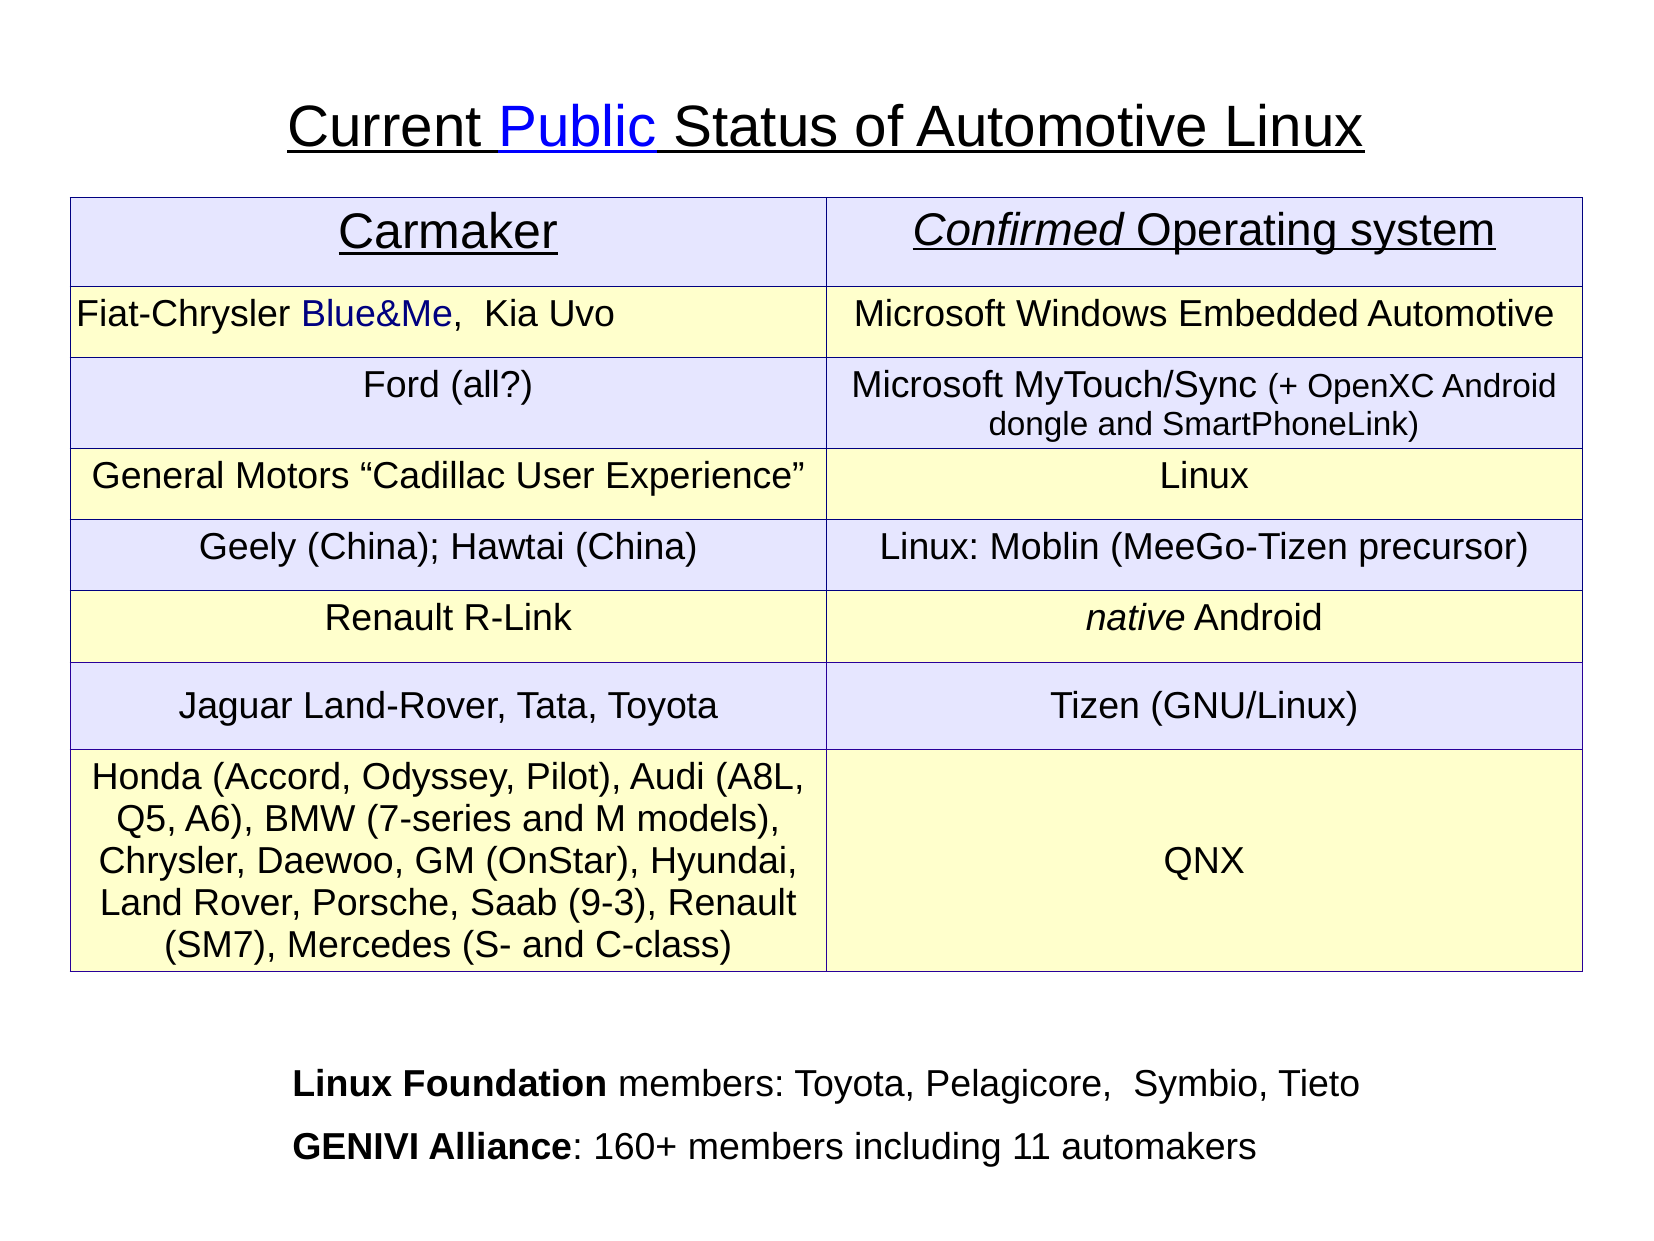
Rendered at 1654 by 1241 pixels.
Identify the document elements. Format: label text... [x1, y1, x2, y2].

table_cell Microsoft Windows Embedded Automotive [827, 287, 1582, 357]
table_cell General Motors “Cadillac User Experience” [71, 449, 826, 519]
table_header Carmaker [71, 198, 826, 286]
table_cell Honda (Accord, Odyssey, Pilot), Audi (A8L, Q5, A6), BMW (7-series and M models), Chrysler, Daewoo, GM (OnStar), Hyundai, Land Rover, Porsche, Saab (9-3), Renault (SM7), Mercedes (S- and C-class) [71, 750, 826, 971]
table_cell QNX [827, 750, 1582, 971]
table_header Confirmed Operating system [827, 198, 1582, 286]
table_cell Linux: Moblin (MeeGo-Tizen precursor) [827, 520, 1582, 590]
table_cell Renault R-Link [71, 591, 826, 662]
table_cell Fiat-Chrysler Blue&Me, Kia Uvo [71, 287, 826, 357]
table_cell Jaguar Land-Rover, Tata, Toyota [71, 663, 826, 749]
text_box Current Public Status of Automotive Linux [272, 86, 1380, 167]
table_cell Ford (all?) [71, 358, 826, 448]
table_cell Tizen (GNU/Linux) [827, 663, 1582, 749]
text_box Linux Foundation members: Toyota, Pelagicore, Symbio, Tieto GENIVI Alliance: 160+ members including 11 automakers [277, 1033, 1375, 1154]
table_cell native Android [827, 591, 1582, 662]
table_cell Linux [827, 449, 1582, 519]
table_cell Microsoft MyTouch/Sync (+ OpenXC Android dongle and SmartPhoneLink) [827, 358, 1582, 448]
table_cell Geely (China); Hawtai (China) [71, 520, 826, 590]
